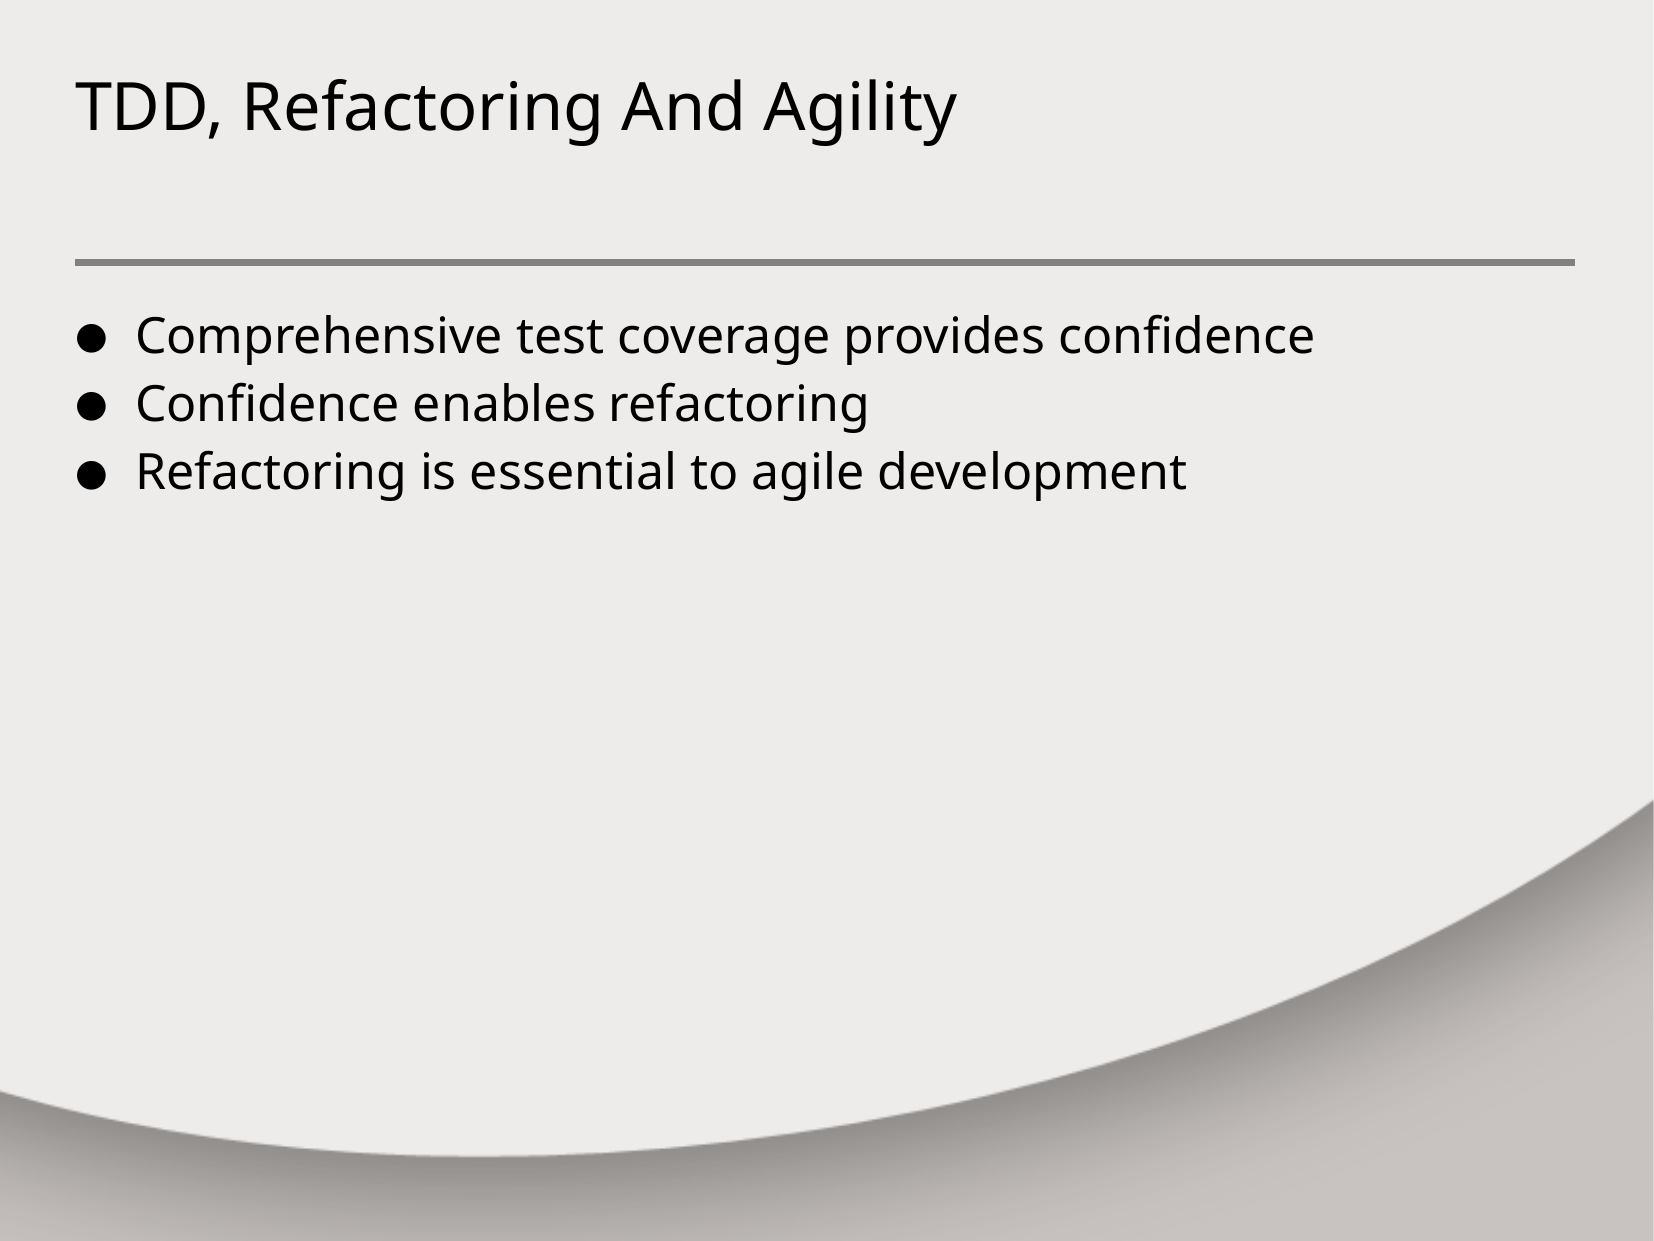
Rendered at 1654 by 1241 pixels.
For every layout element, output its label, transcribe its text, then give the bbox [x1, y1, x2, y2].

title TDD, Refactoring And Agility [75, 75, 1576, 226]
list Comprehensive test coverage provides confidence Confidence enables refactoring Refactoring is essential to agile development [75, 299, 1576, 1163]
picture [0, 0, 1654, 1241]
